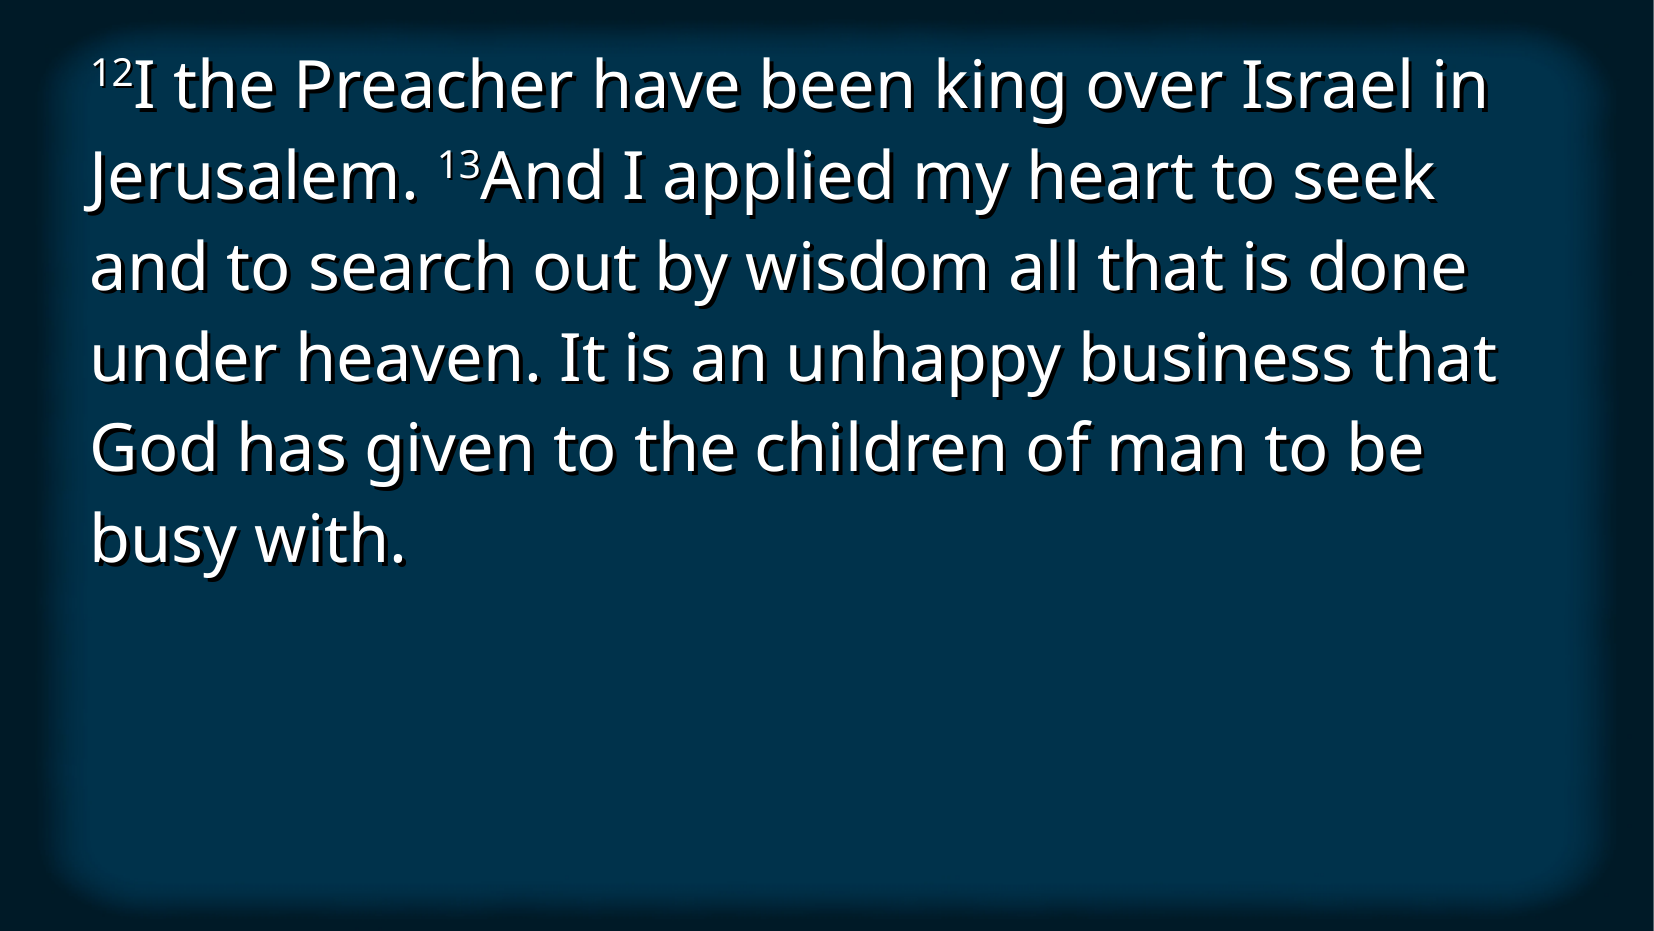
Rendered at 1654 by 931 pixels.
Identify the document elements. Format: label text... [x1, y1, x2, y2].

picture [0, 0, 1654, 931]
text_box 12I the Preacher have been king over Israel in Jerusalem. 13And I applied my heart to seek and to search out by wisdom all that is done under heaven. It is an unhappy business that God has given to the children of man to be busy with. [75, 30, 1576, 489]
